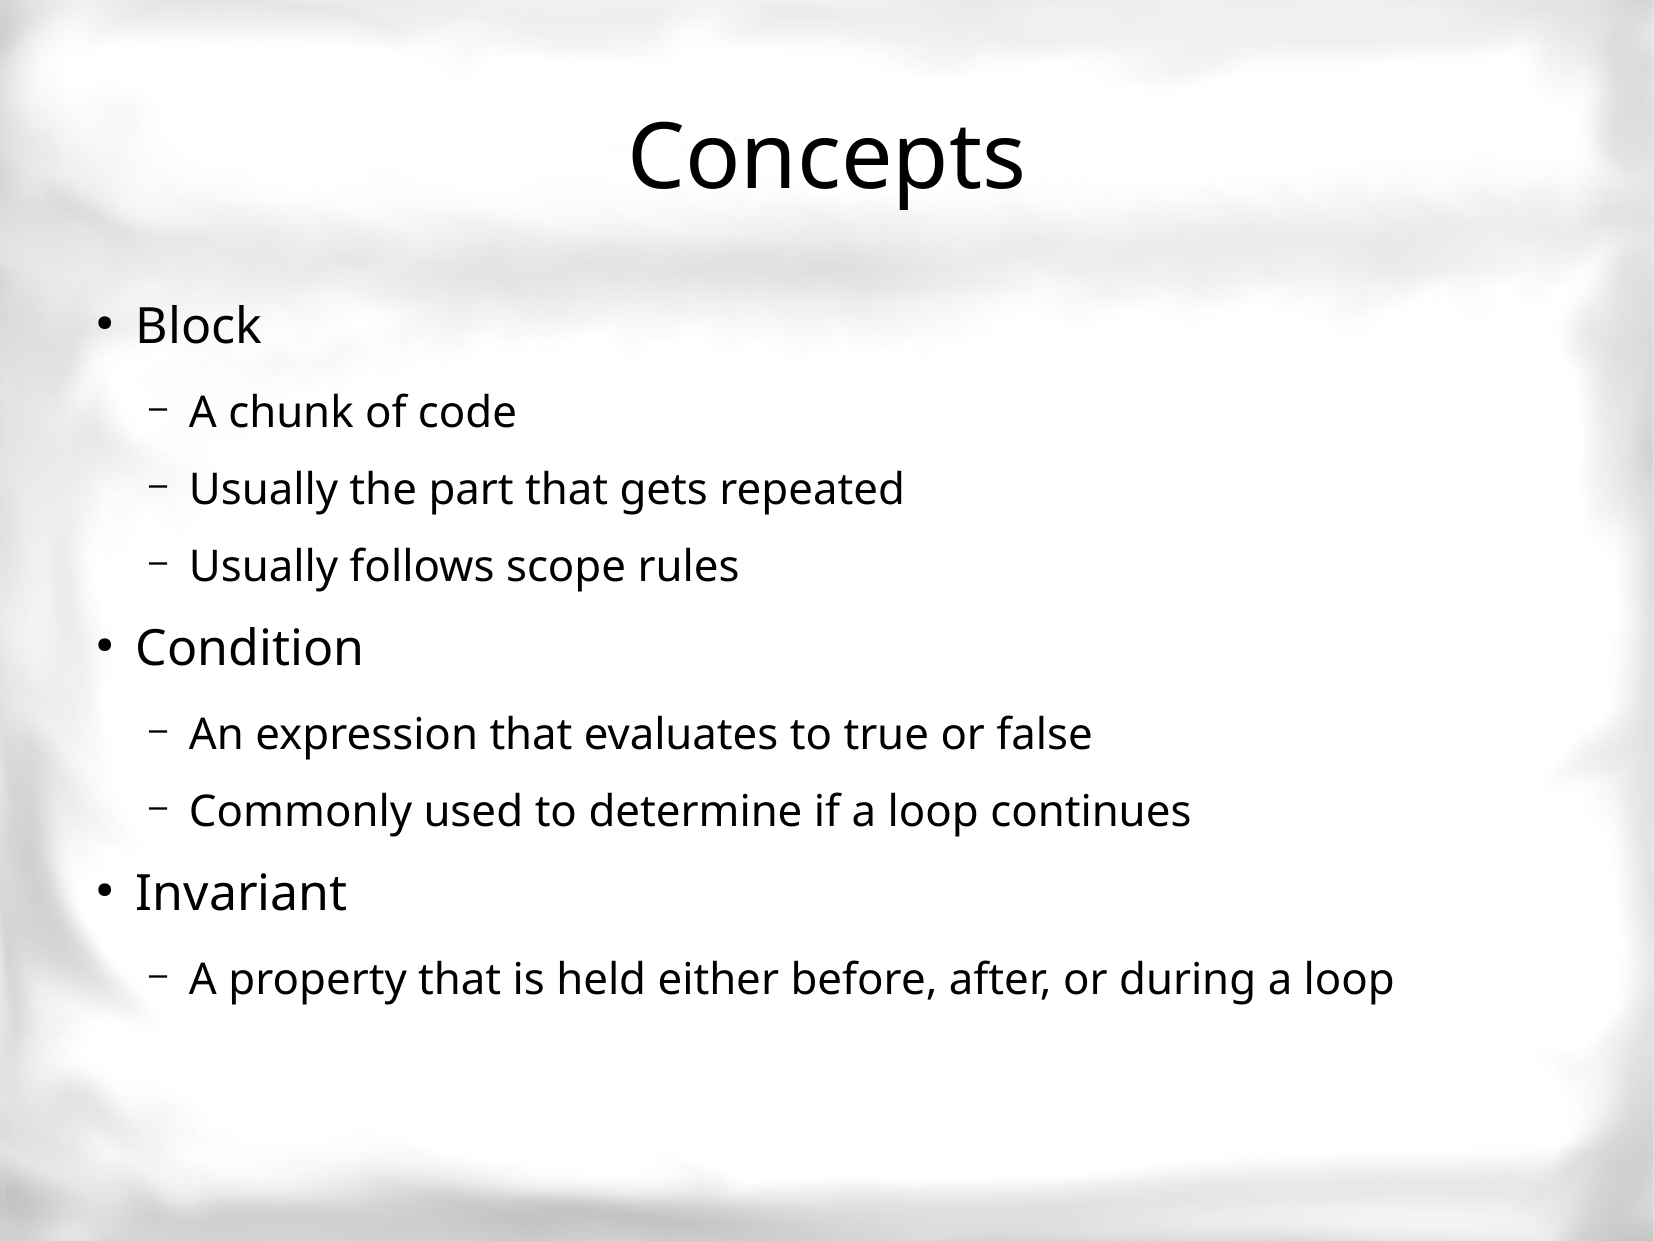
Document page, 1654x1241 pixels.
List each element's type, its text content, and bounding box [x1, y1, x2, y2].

title Concepts [82, 49, 1571, 257]
picture [0, 0, 1654, 1241]
list Block A chunk of code Usually the part that gets repeated Usually follows scope rules Condition An expression that evaluates to true or false Commonly used to determine if a loop continues Invariant A property that is held either before, after, or during a loop [82, 290, 1538, 1010]
